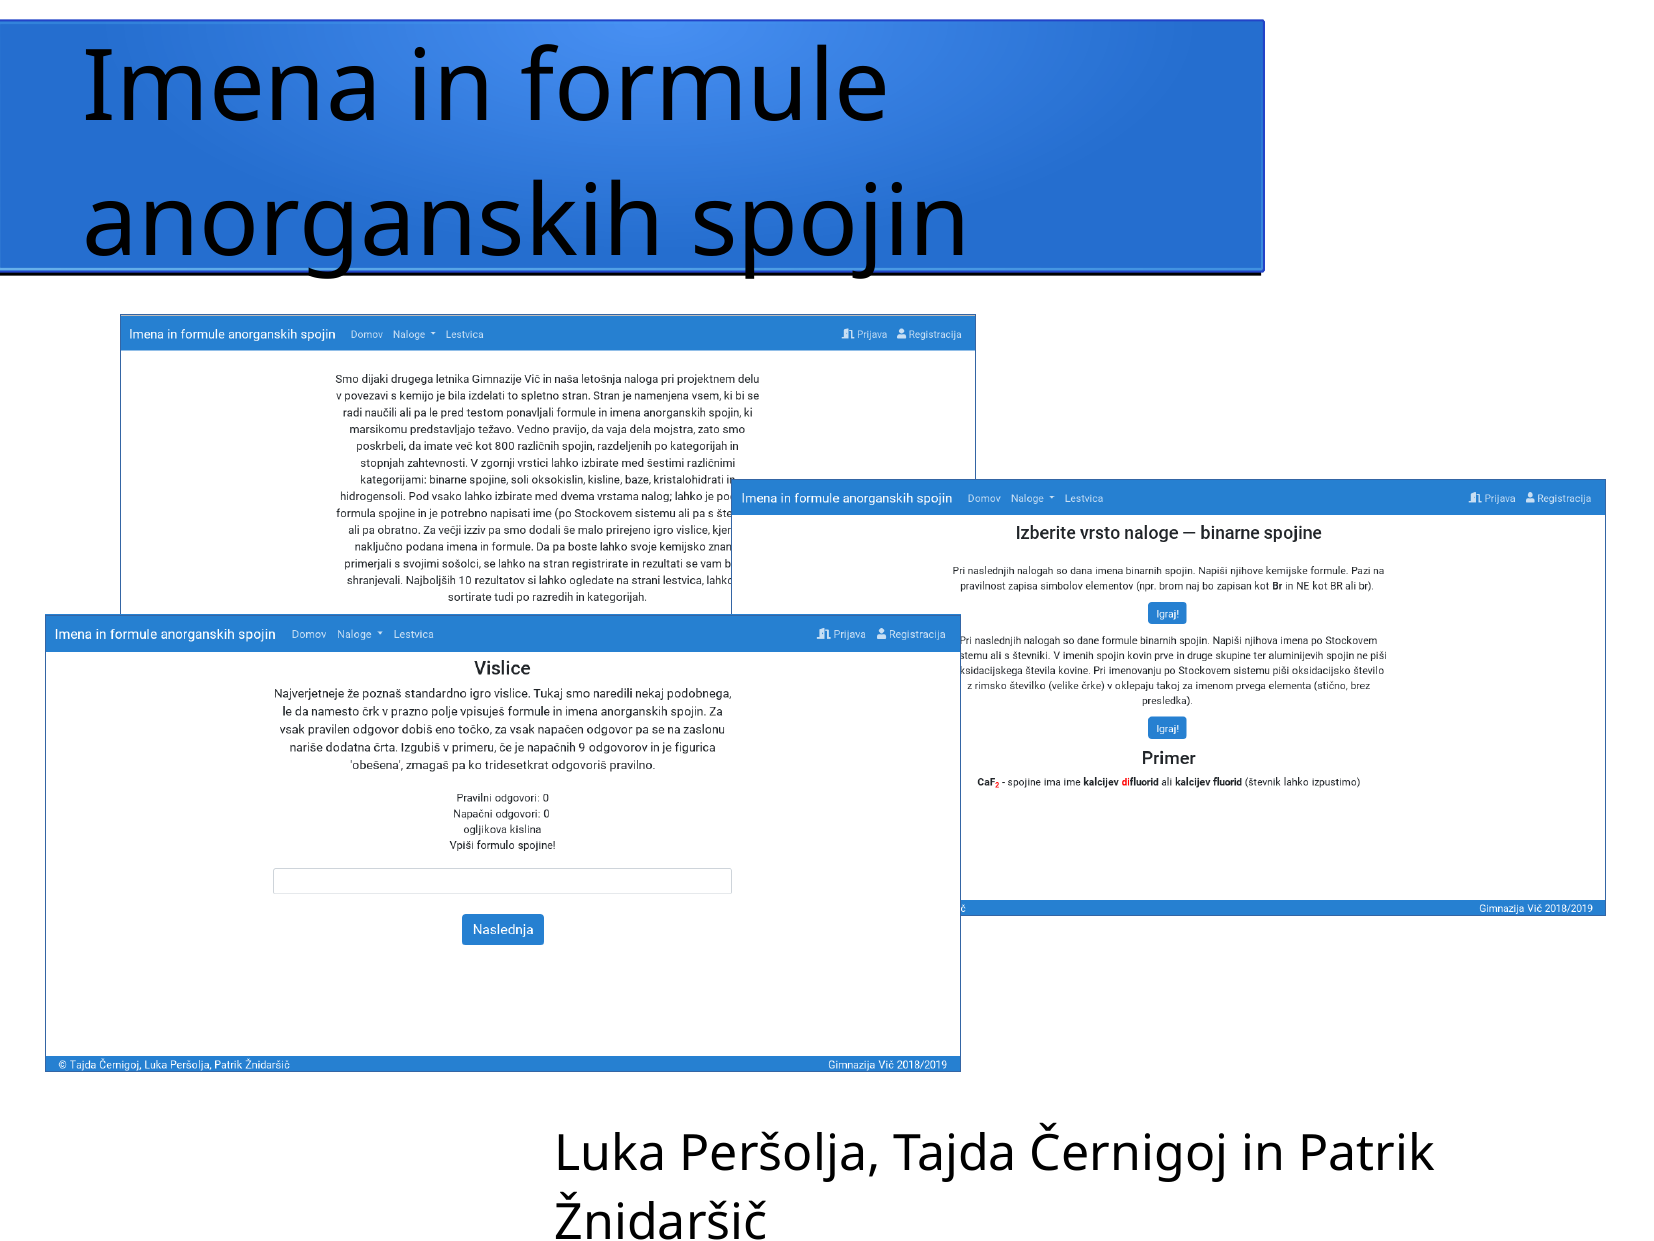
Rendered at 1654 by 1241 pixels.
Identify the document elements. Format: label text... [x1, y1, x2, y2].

text_box Luka Peršolja, Tajda Černigoj in Patrik Žnidaršič [540, 1110, 1606, 1191]
title Imena in formule anorganskih spojin [82, 20, 1235, 279]
picture [45, 314, 1606, 1072]
